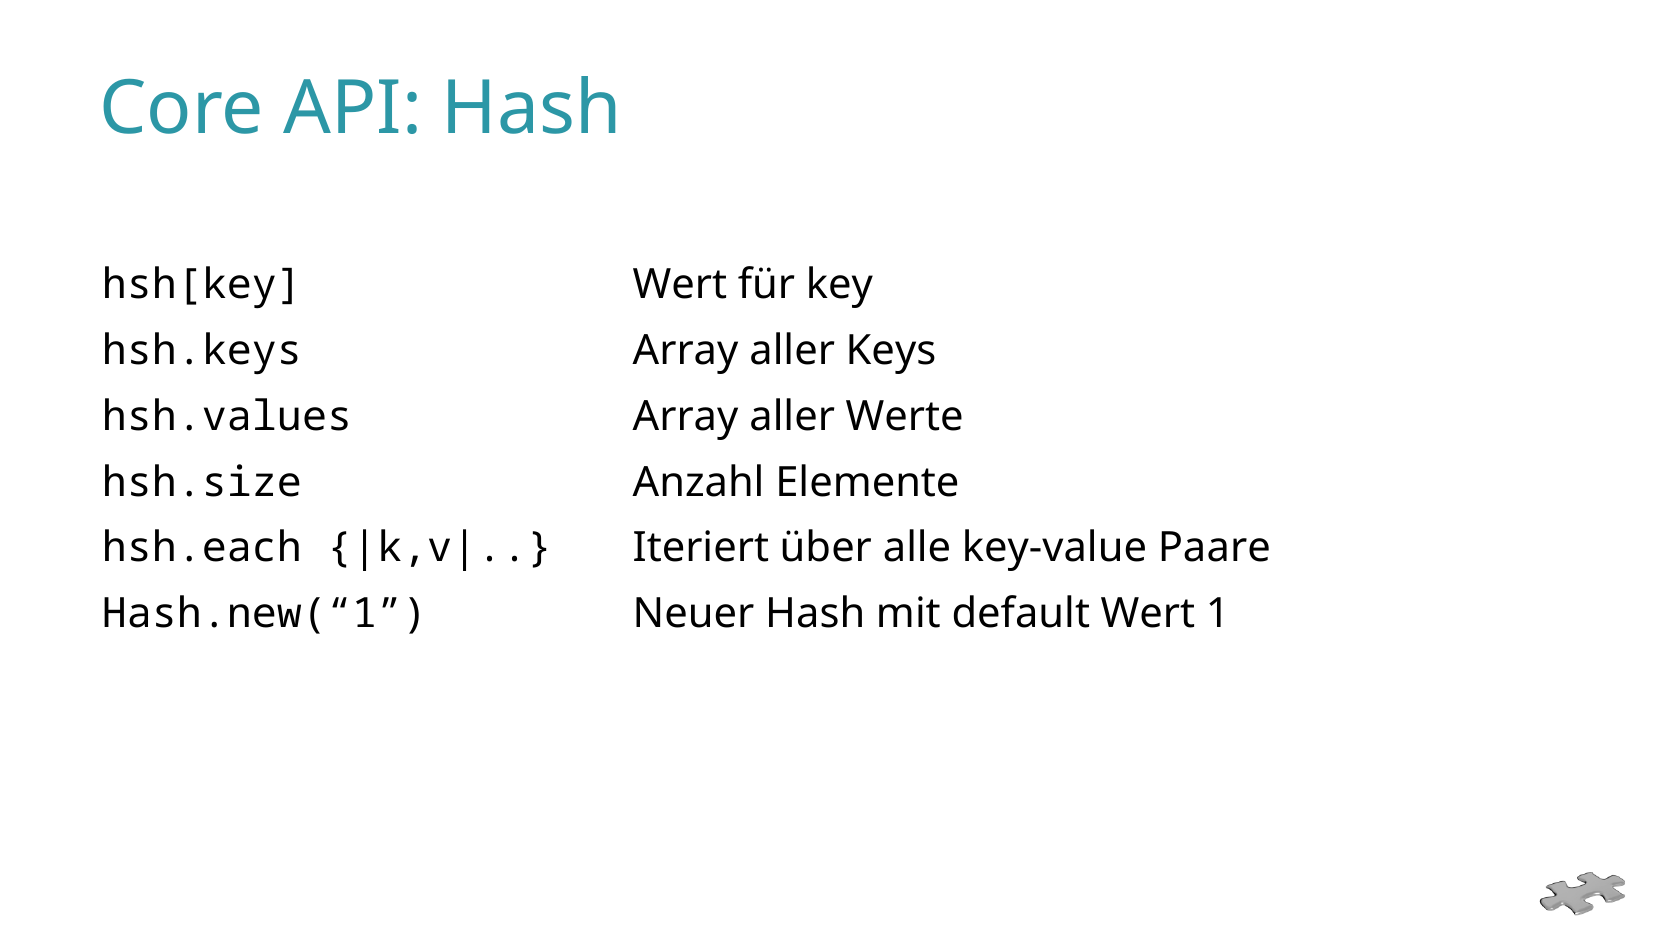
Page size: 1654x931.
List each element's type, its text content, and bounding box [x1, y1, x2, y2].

picture [1547, 871, 1626, 916]
list hsh[key] Wert für key hsh.keys Array aller Keys hsh.values Array aller Werte hsh.size Anzahl Elemente hsh.each {|k,v|..} Iteriert über alle key-value Paare Hash.new(“1”) Neuer Hash mit default Wert 1 [101, 253, 1547, 931]
title Core API: Hash [99, 54, 1535, 154]
